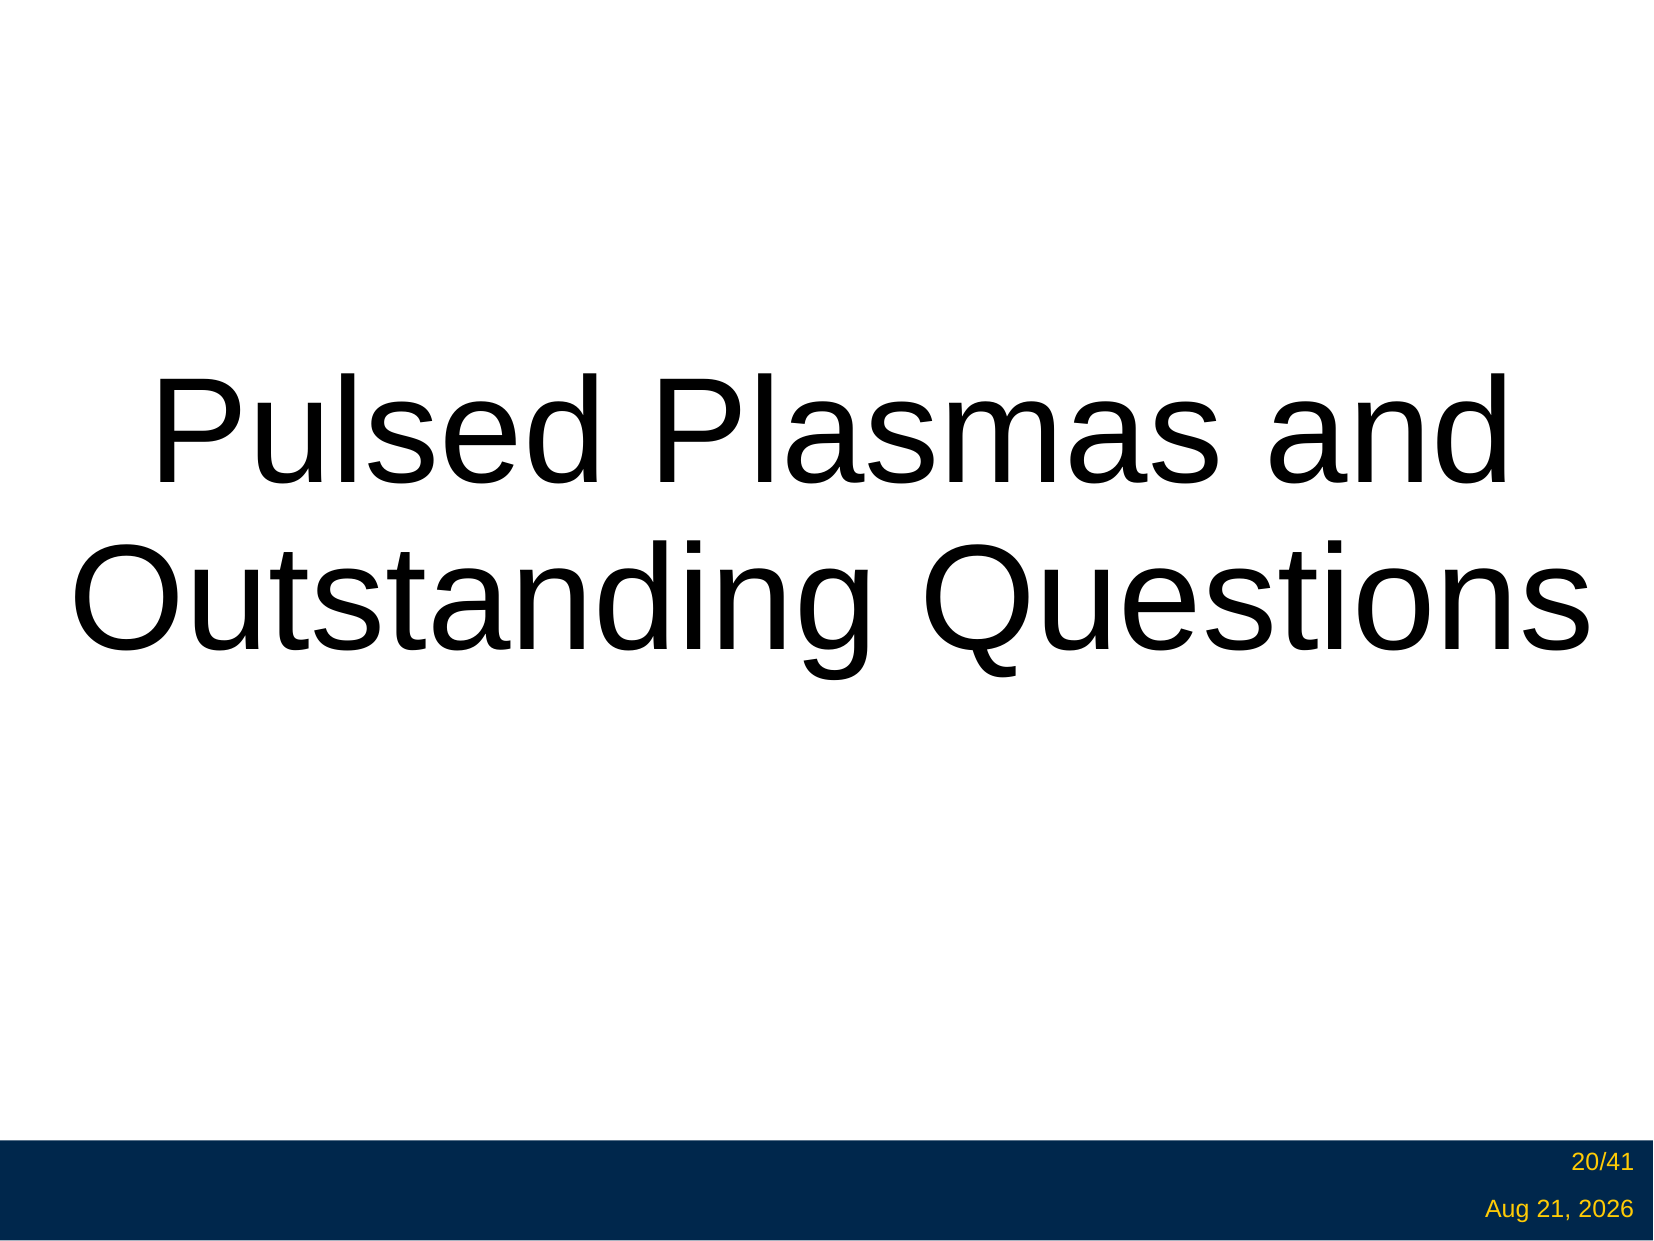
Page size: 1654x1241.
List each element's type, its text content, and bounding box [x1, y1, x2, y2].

text_box Pulsed Plasmas and Outstanding Questions [54, 338, 1611, 784]
